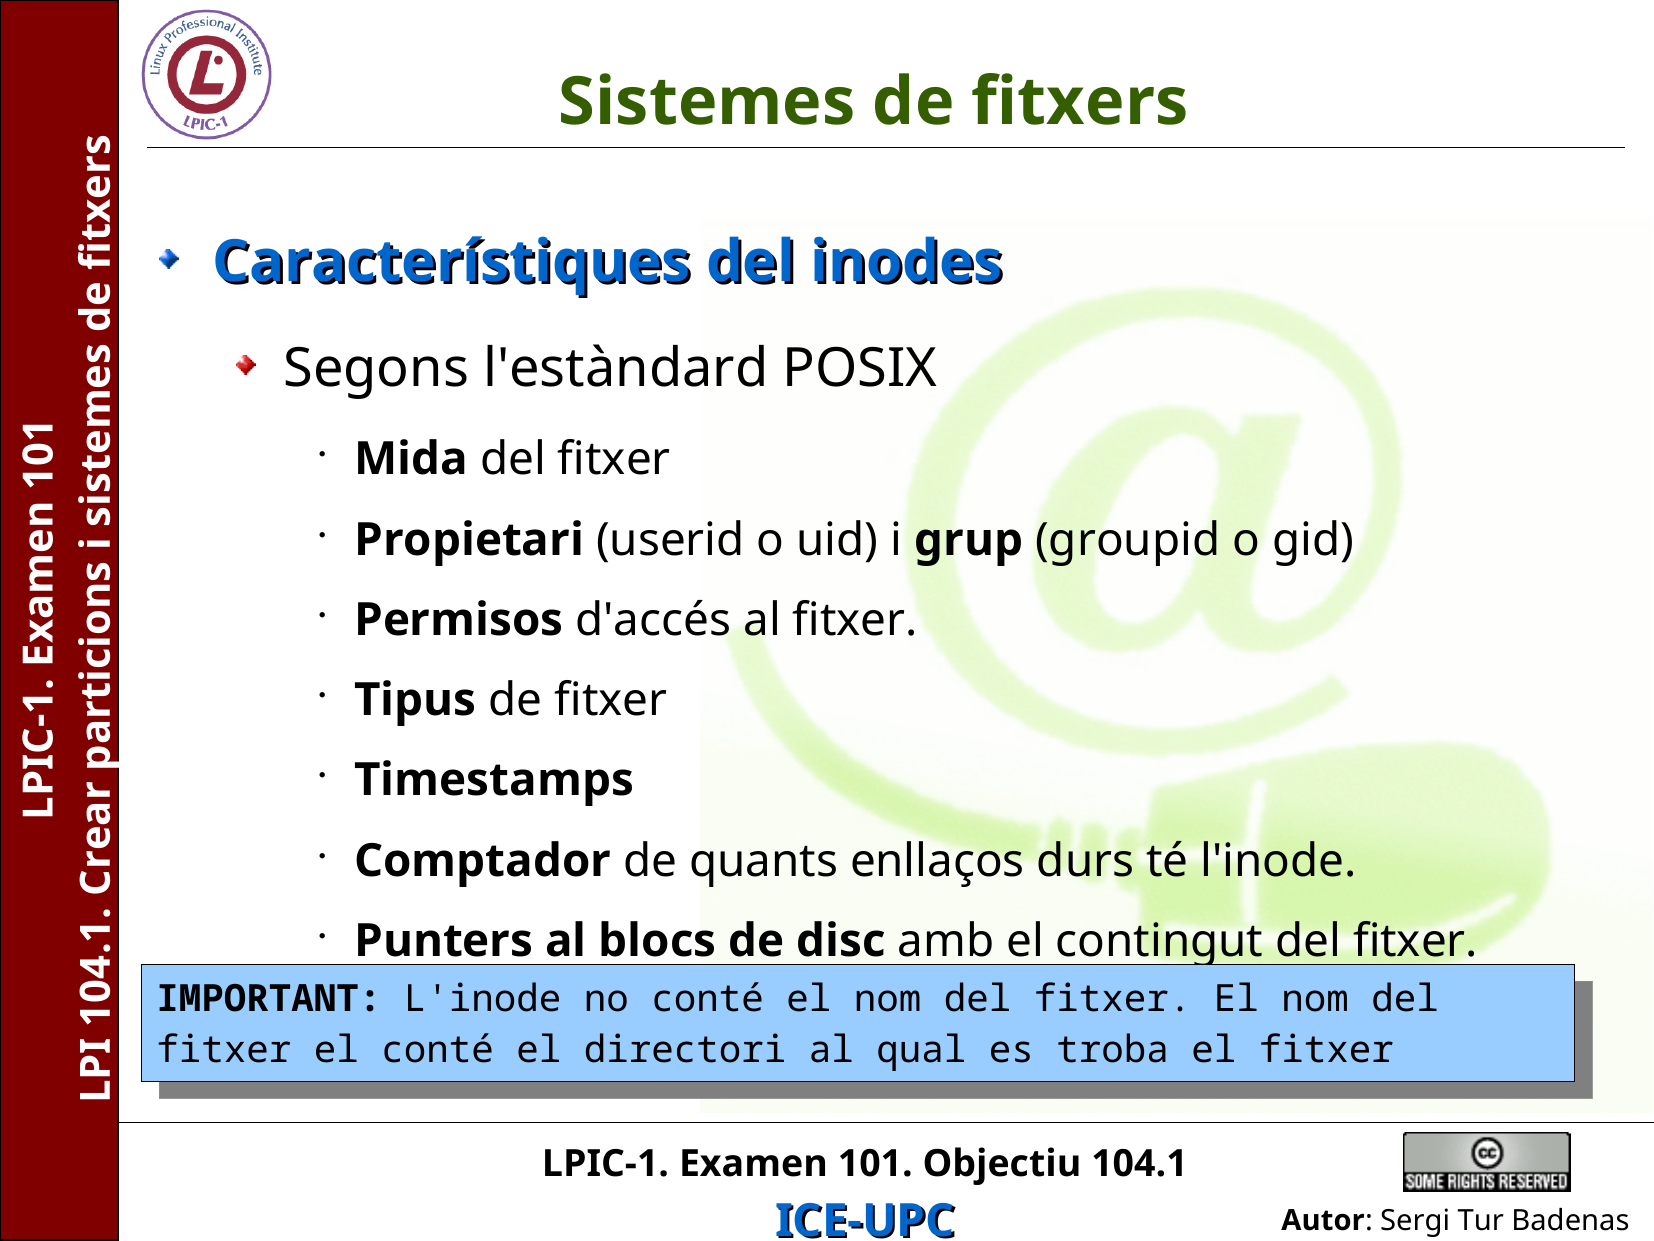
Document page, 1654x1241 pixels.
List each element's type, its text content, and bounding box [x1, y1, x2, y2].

title Sistemes de fitxers [129, 55, 1619, 142]
picture [700, 217, 1654, 1113]
picture [135, 5, 277, 55]
list Característiques del inodes Segons l'estàndard POSIX Mida del fitxer Propietari (userid o uid) i grup (groupid o gid) Permisos d'accés al fitxer. Tipus de fitxer Timestamps Comptador de quants enllaços durs té l'inode. Punters al blocs de disc amb el contingut del fitxer. [141, 219, 1630, 1055]
text_box IMPORTANT: L'inode no conté el nom del fitxer. El nom del fitxer el conté el directori al qual es troba el fitxer [141, 964, 1575, 1058]
picture [1403, 1132, 1571, 1192]
